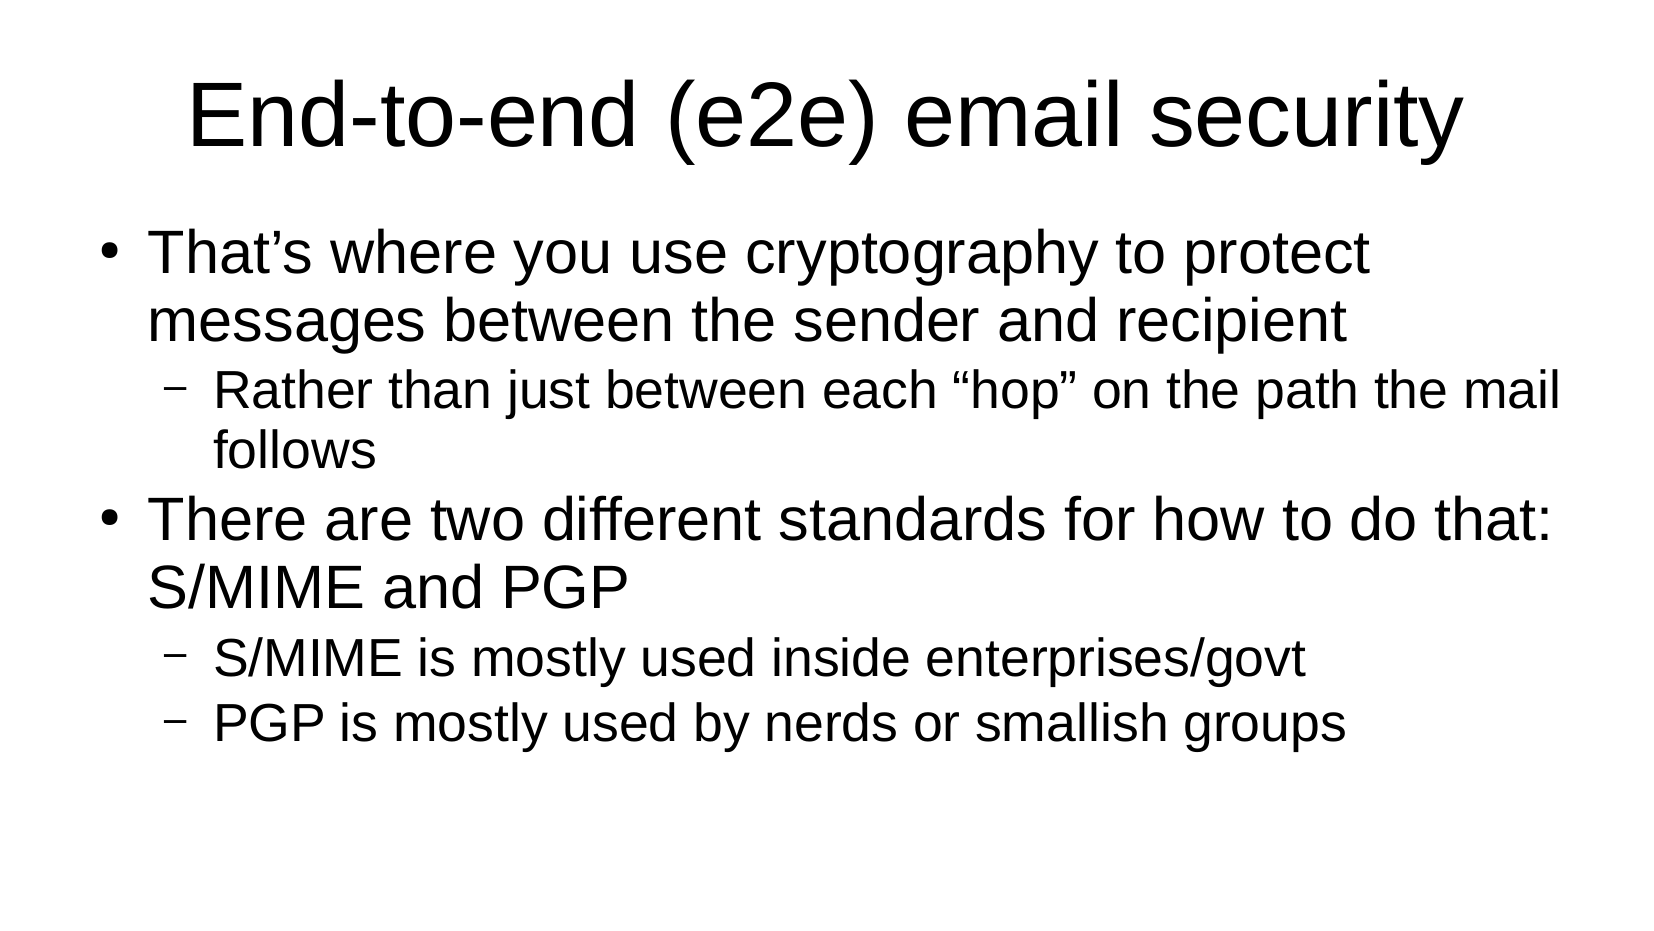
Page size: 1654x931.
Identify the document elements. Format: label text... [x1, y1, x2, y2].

title End-to-end (e2e) email security [82, 37, 1571, 193]
list That’s where you use cryptography to protect messages between the sender and recipient Rather than just between each “hop” on the path the mail follows There are two different standards for how to do that: S/MIME and PGP S/MIME is mostly used inside enterprises/govt PGP is mostly used by nerds or smallish groups [82, 217, 1571, 758]
